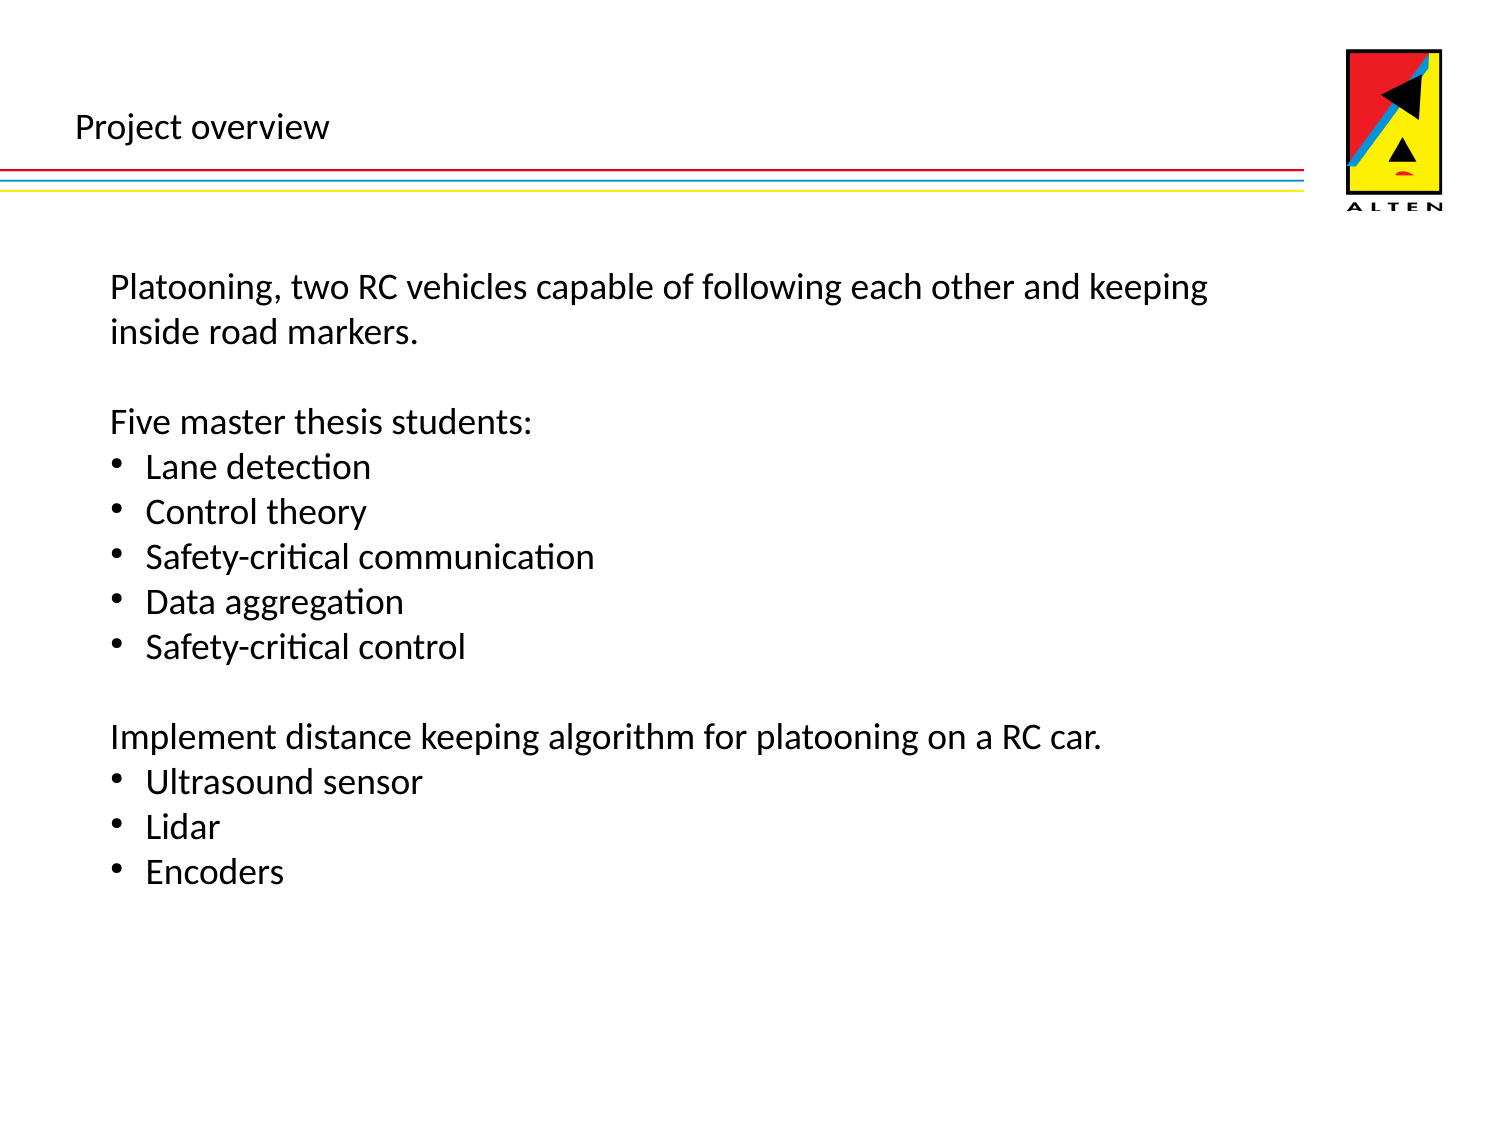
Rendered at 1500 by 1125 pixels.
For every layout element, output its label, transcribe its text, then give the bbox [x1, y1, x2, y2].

text_box Project overview [74, 31, 1306, 219]
picture [0, 182, 74, 192]
text_box Platooning, two RC vehicles capable of following each other and keeping inside road markers. Five master thesis students: Lane detection Control theory Safety-critical communication Data aggregation Safety-critical control Implement distance keeping algorithm for platooning on a RC car. Ultrasound sensor Lidar Encoders [59, 254, 1305, 885]
picture [0, 169, 74, 179]
